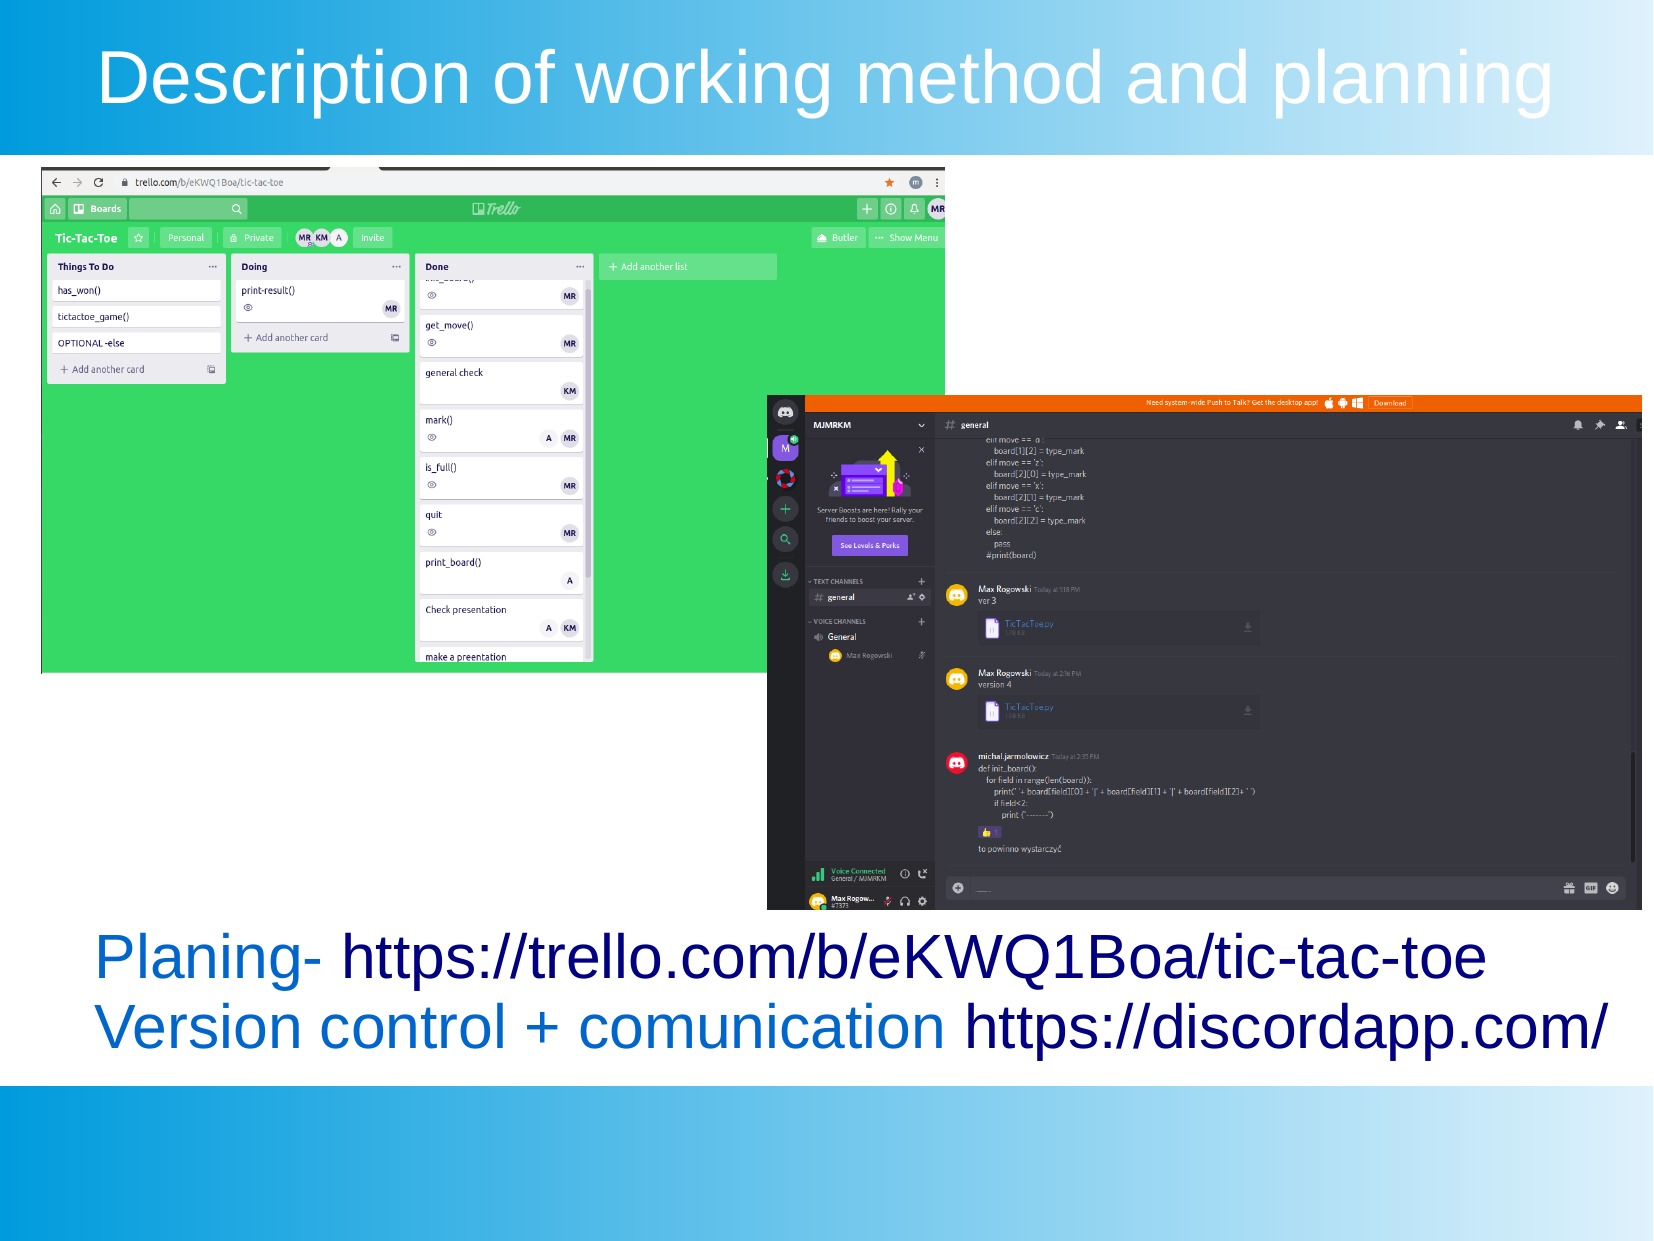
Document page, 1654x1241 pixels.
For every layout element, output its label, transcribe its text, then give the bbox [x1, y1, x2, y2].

picture [41, 167, 1642, 910]
title Description of working method and planning [82, 25, 1571, 130]
list Planing- https://trello.com/b/eKWQ1Boa/tic-tac-toeVersion control + comunication https://discordapp.com/ [23, 922, 1630, 1111]
